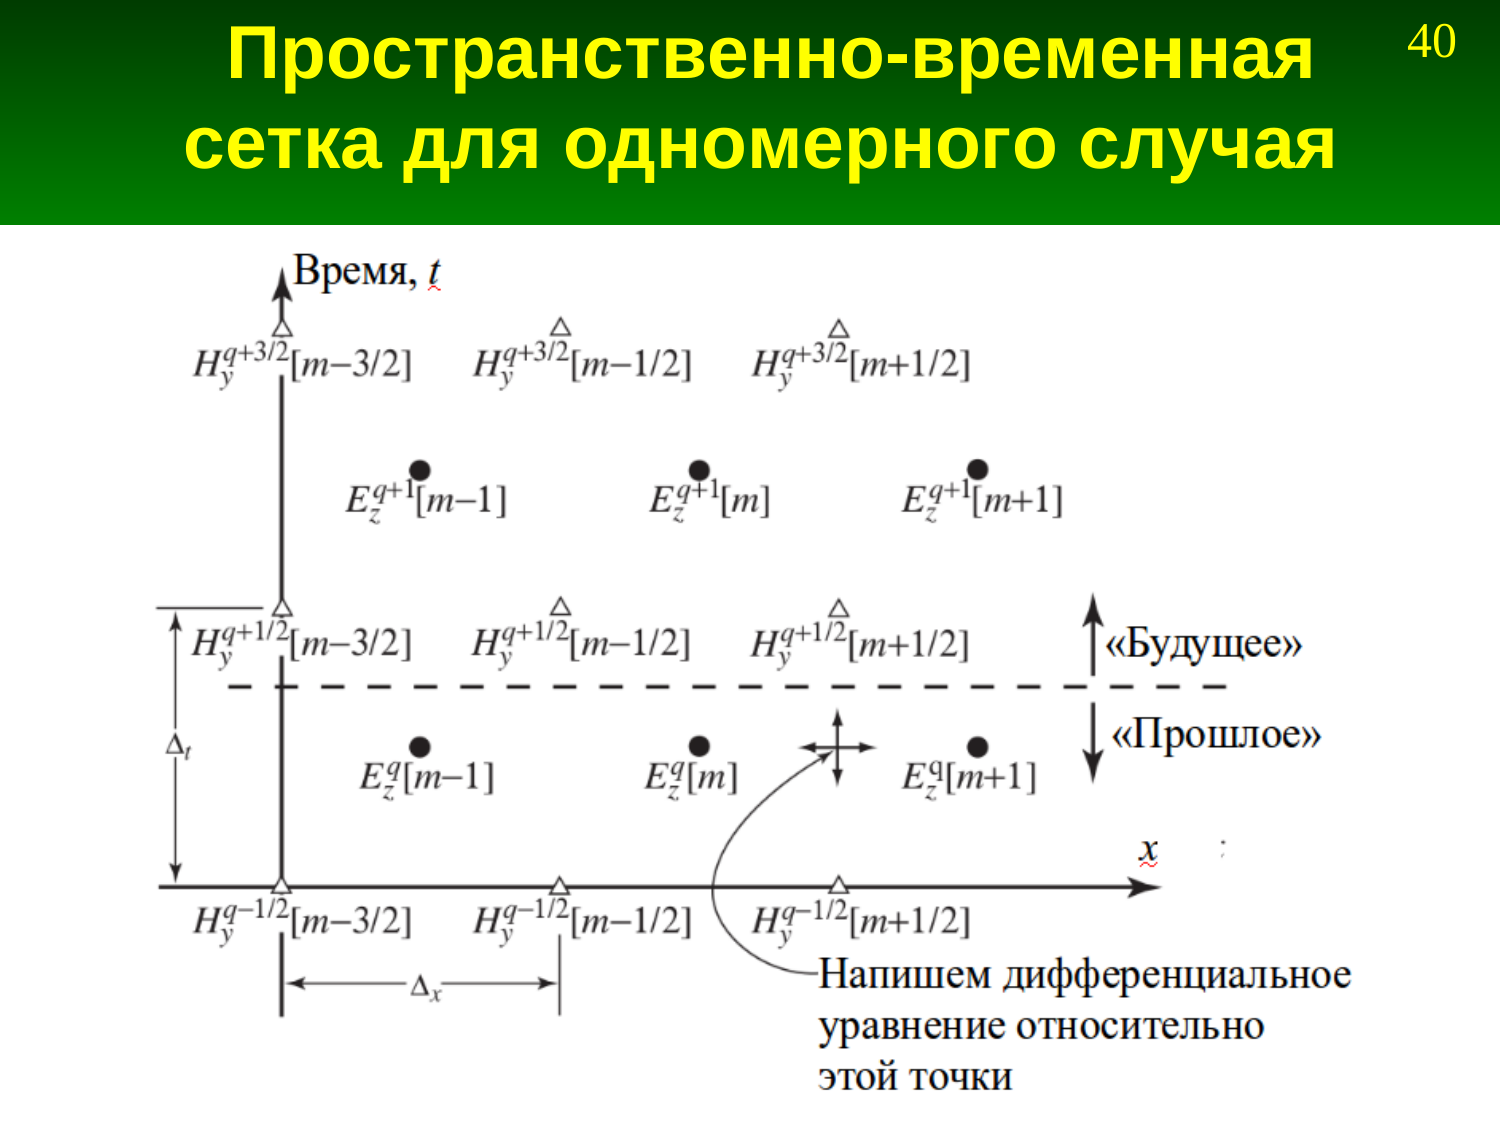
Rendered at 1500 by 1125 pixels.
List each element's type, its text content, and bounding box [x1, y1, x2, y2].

picture [140, 235, 1360, 1106]
title Пространственно-временная сетка для одномерного случая [123, 0, 1399, 192]
